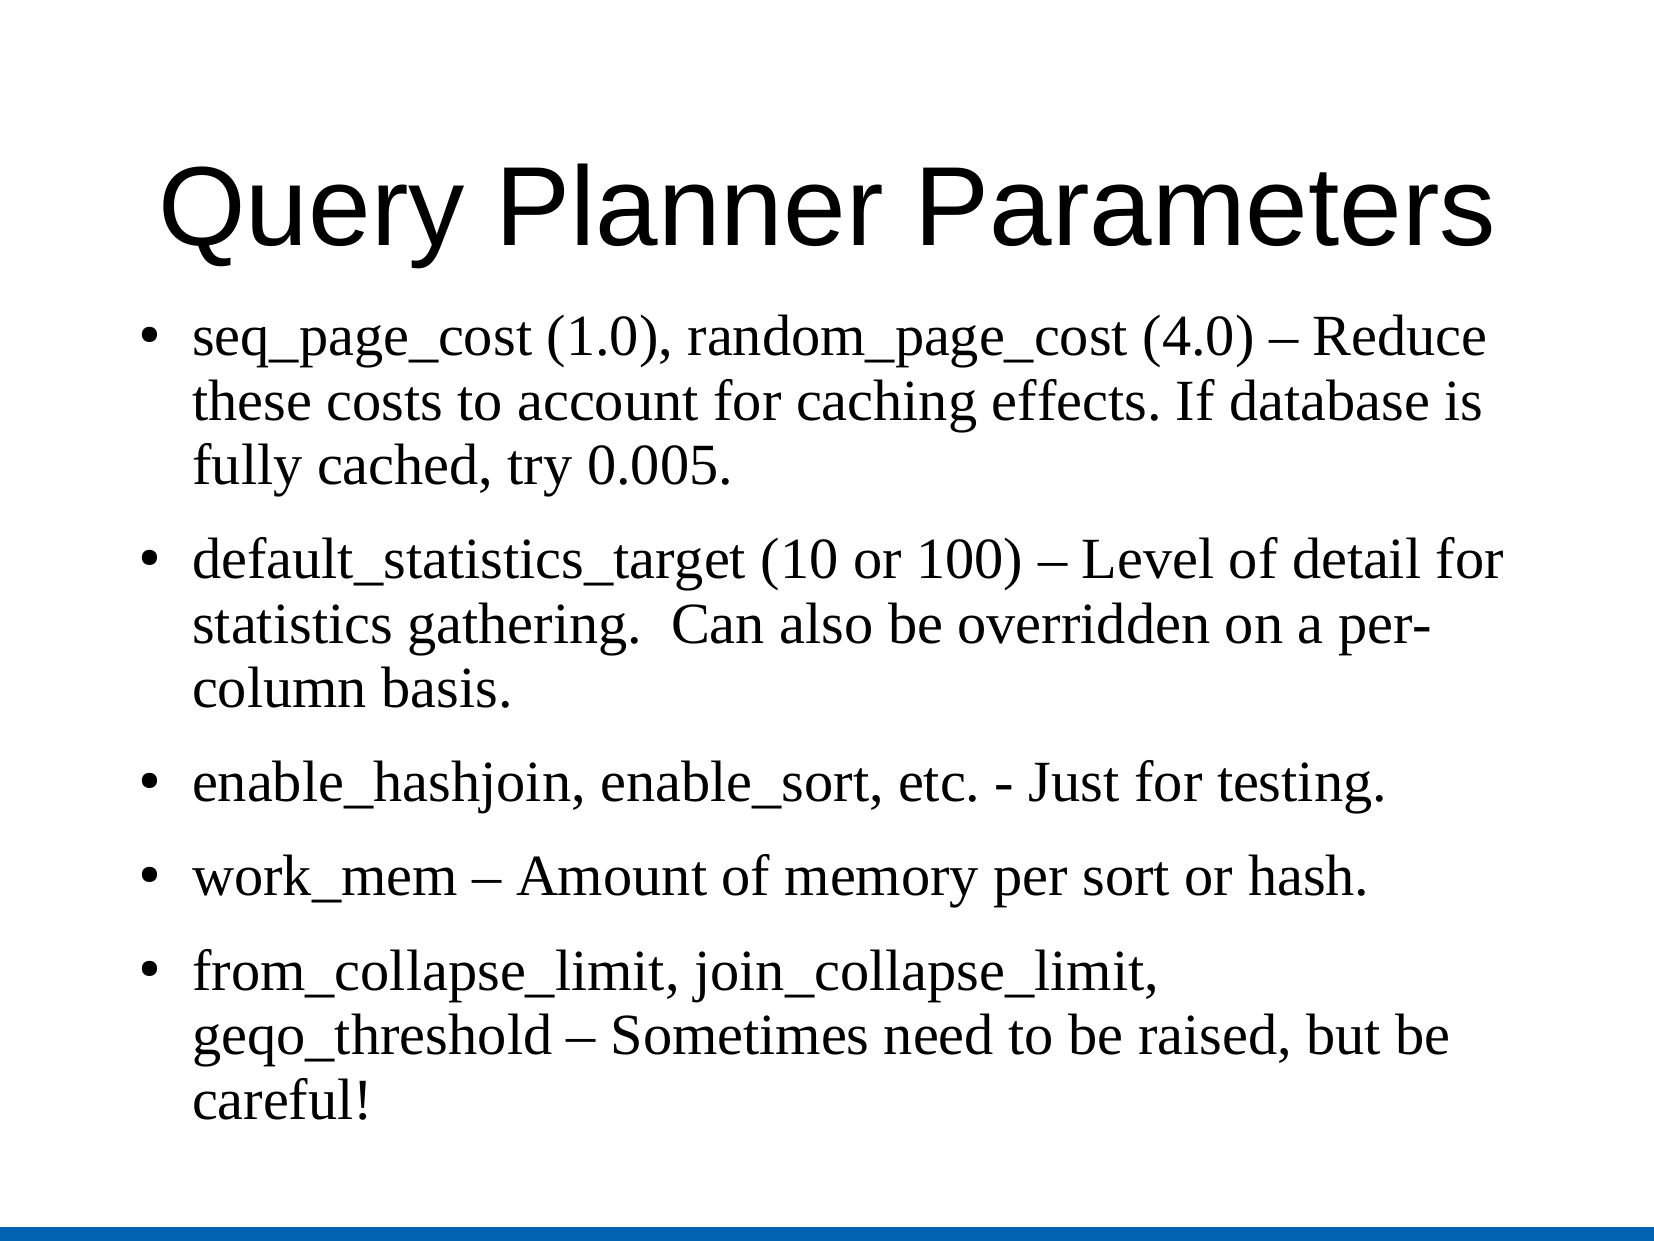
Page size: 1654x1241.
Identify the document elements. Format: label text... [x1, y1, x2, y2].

list seq_page_cost (1.0), random_page_cost (4.0) – Reduce these costs to account for caching effects. If database is fully cached, try 0.005. default_statistics_target (10 or 100) – Level of detail for statistics gathering. Can also be overridden on a per-column basis. enable_hashjoin, enable_sort, etc. - Just for testing. work_mem – Amount of memory per sort or hash. from_collapse_limit, join_collapse_limit, geqo_threshold – Sometimes need to be raised, but be careful! [121, 303, 1533, 1198]
title Query Planner Parameters [121, 102, 1533, 303]
